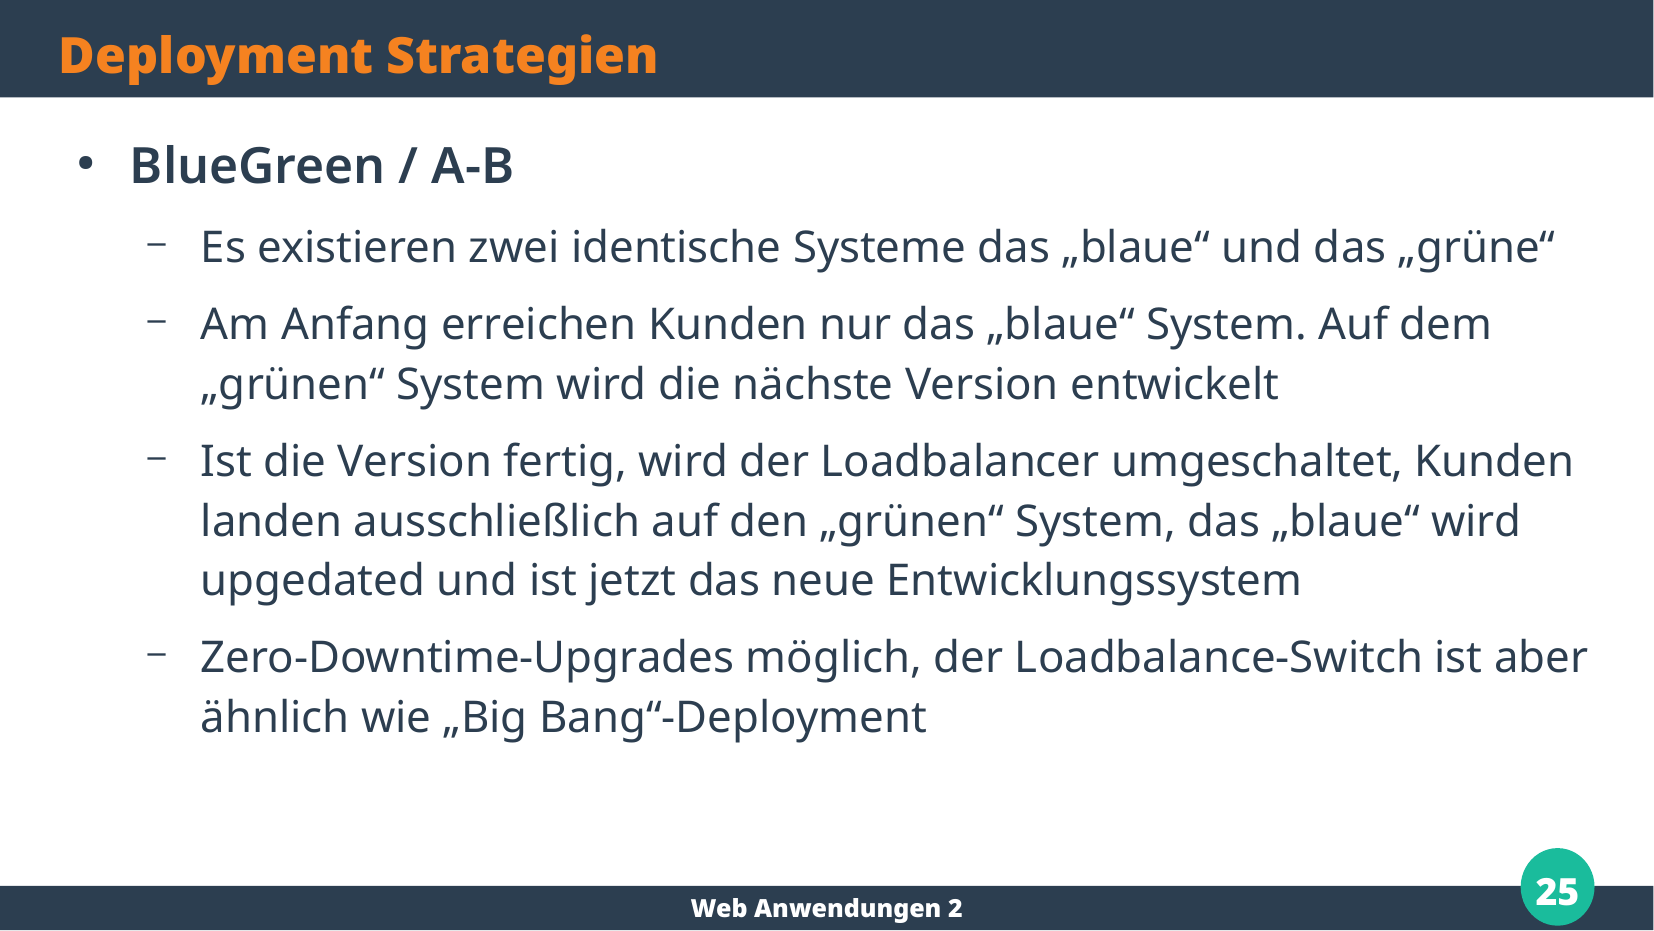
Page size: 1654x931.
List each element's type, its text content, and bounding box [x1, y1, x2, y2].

list BlueGreen / A-B Es existieren zwei identische Systeme das „blaue“ und das „grüne“ Am Anfang erreichen Kunden nur das „blaue“ System. Auf dem „grünen“ System wird die nächste Version entwickelt Ist die Version fertig, wird der Loadbalancer umgeschaltet, Kunden landen ausschließlich auf den „grünen“ System, das „blaue“ wird upgedated und ist jetzt das neue Entwicklungssystem Zero-Downtime-Upgrades möglich, der Loadbalance-Switch ist aber ähnlich wie „Big Bang“-Deployment [59, 129, 1595, 864]
title Deployment Strategien [59, 8, 1595, 89]
